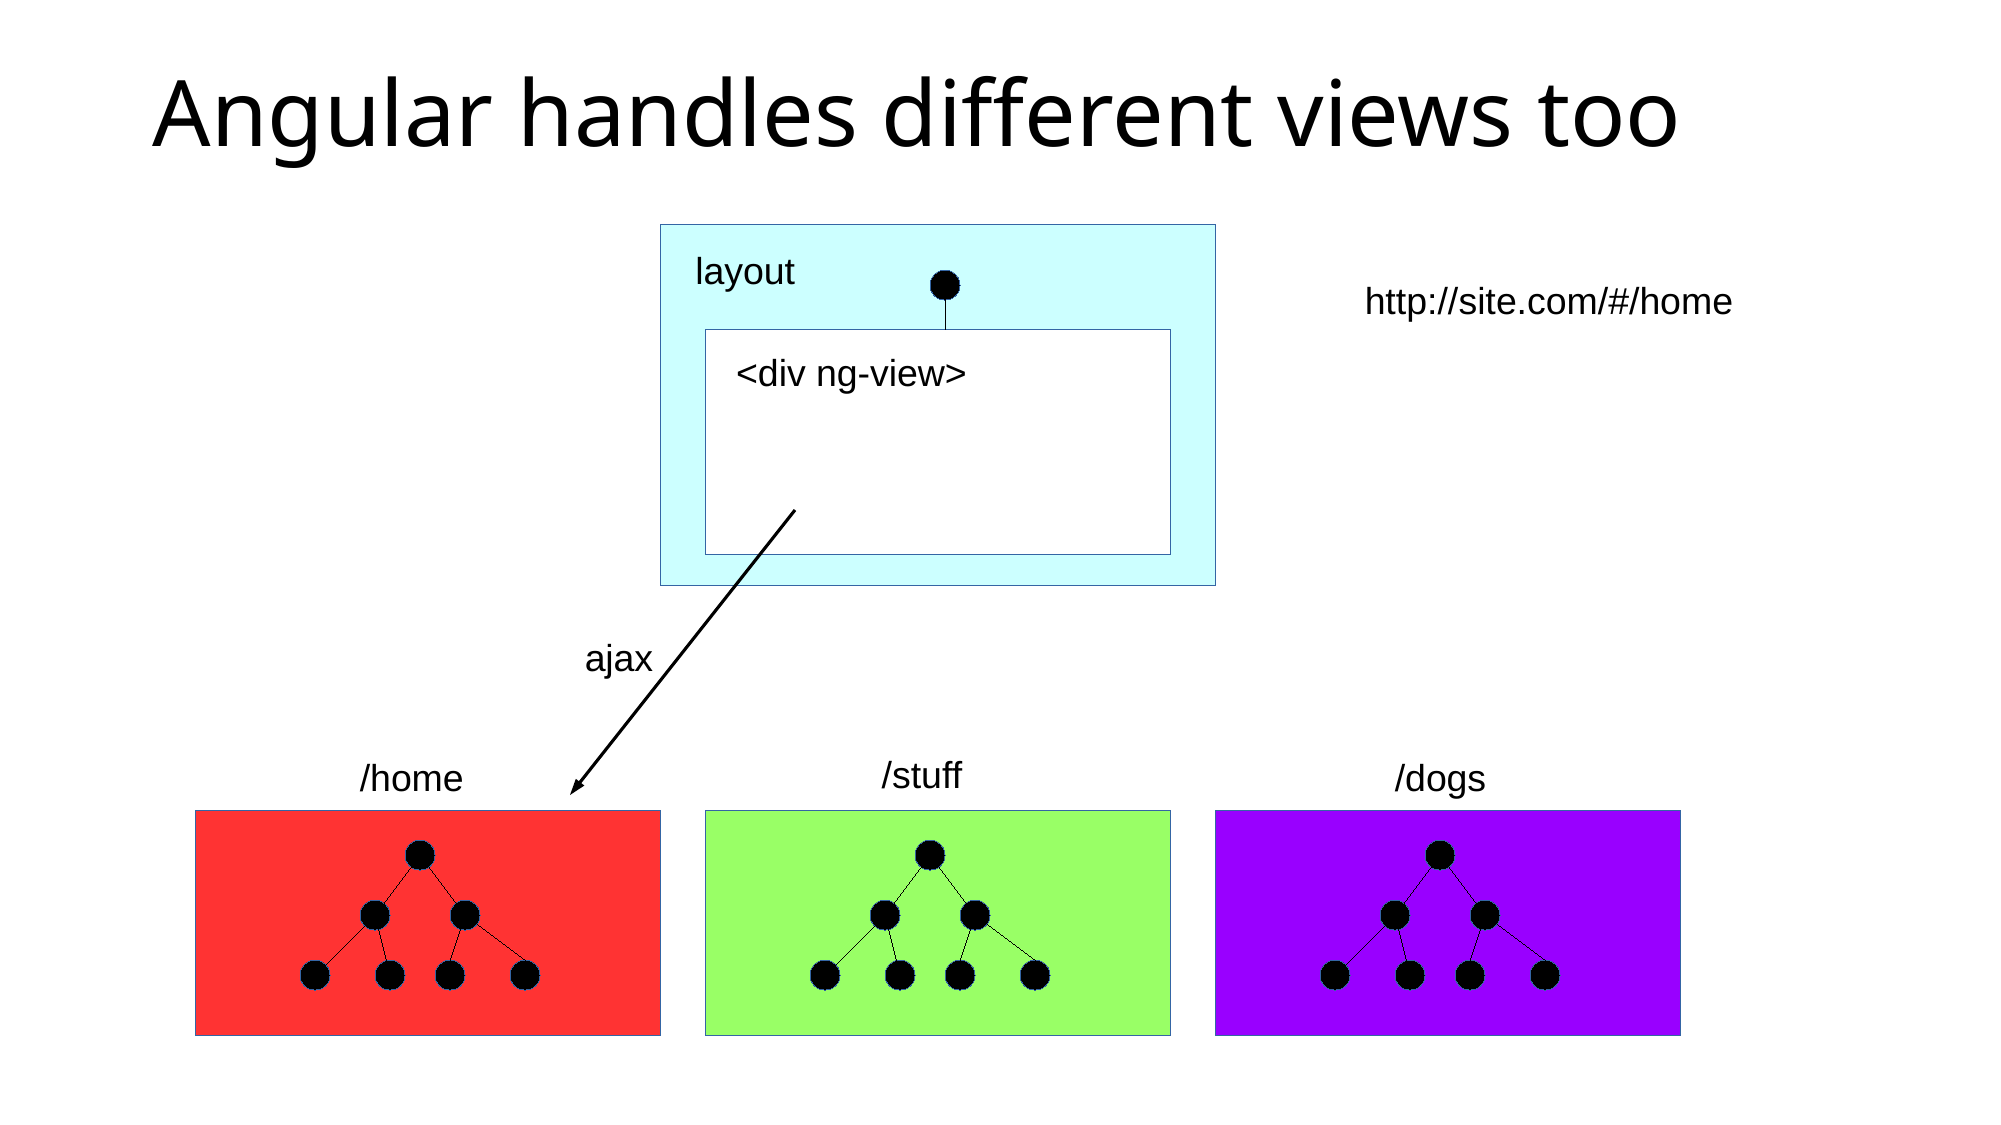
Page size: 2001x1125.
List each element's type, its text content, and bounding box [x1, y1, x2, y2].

text_box [195, 810, 661, 1036]
text_box /home [345, 750, 479, 807]
text_box layout [680, 243, 811, 300]
text_box /dogs [1380, 750, 1502, 807]
text_box ajax [570, 630, 669, 687]
title Angular handles different views too [137, 7, 1863, 225]
text_box [1215, 810, 1681, 1036]
text_box /stuff [866, 746, 978, 804]
text_box <div ng-view> [721, 345, 983, 402]
text_box [660, 224, 1216, 586]
text_box [705, 810, 1171, 1036]
text_box http://site.com/#/home [1350, 273, 1749, 330]
